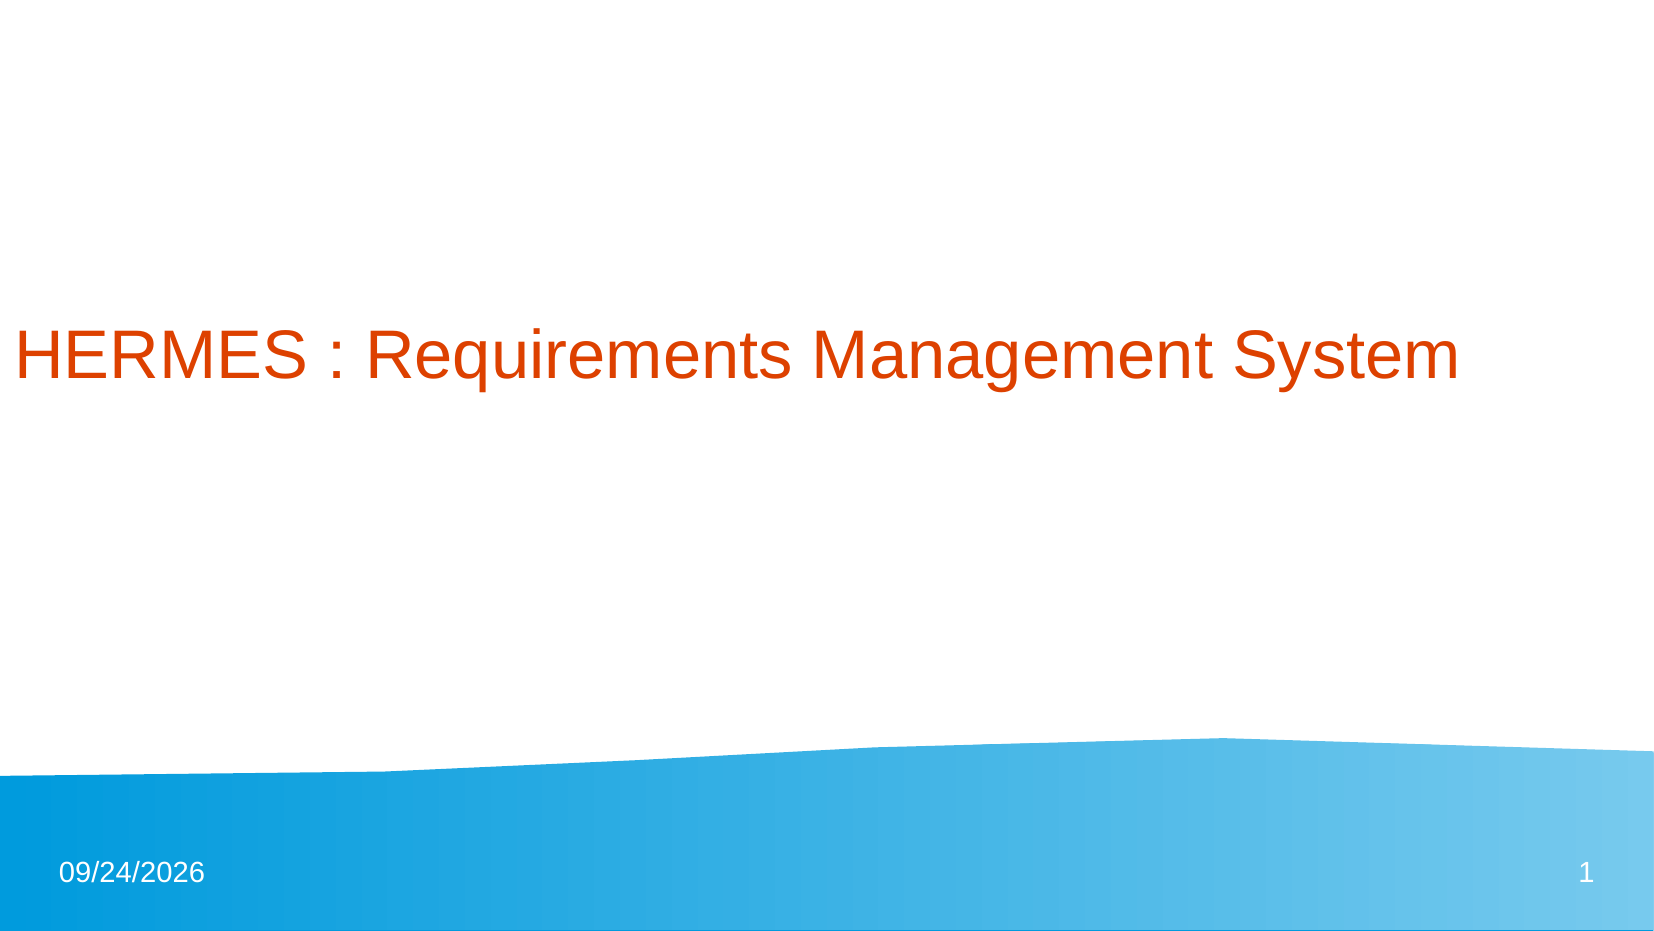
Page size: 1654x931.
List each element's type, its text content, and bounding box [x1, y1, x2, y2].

title HERMES : Requirements Management System [0, 265, 1477, 443]
